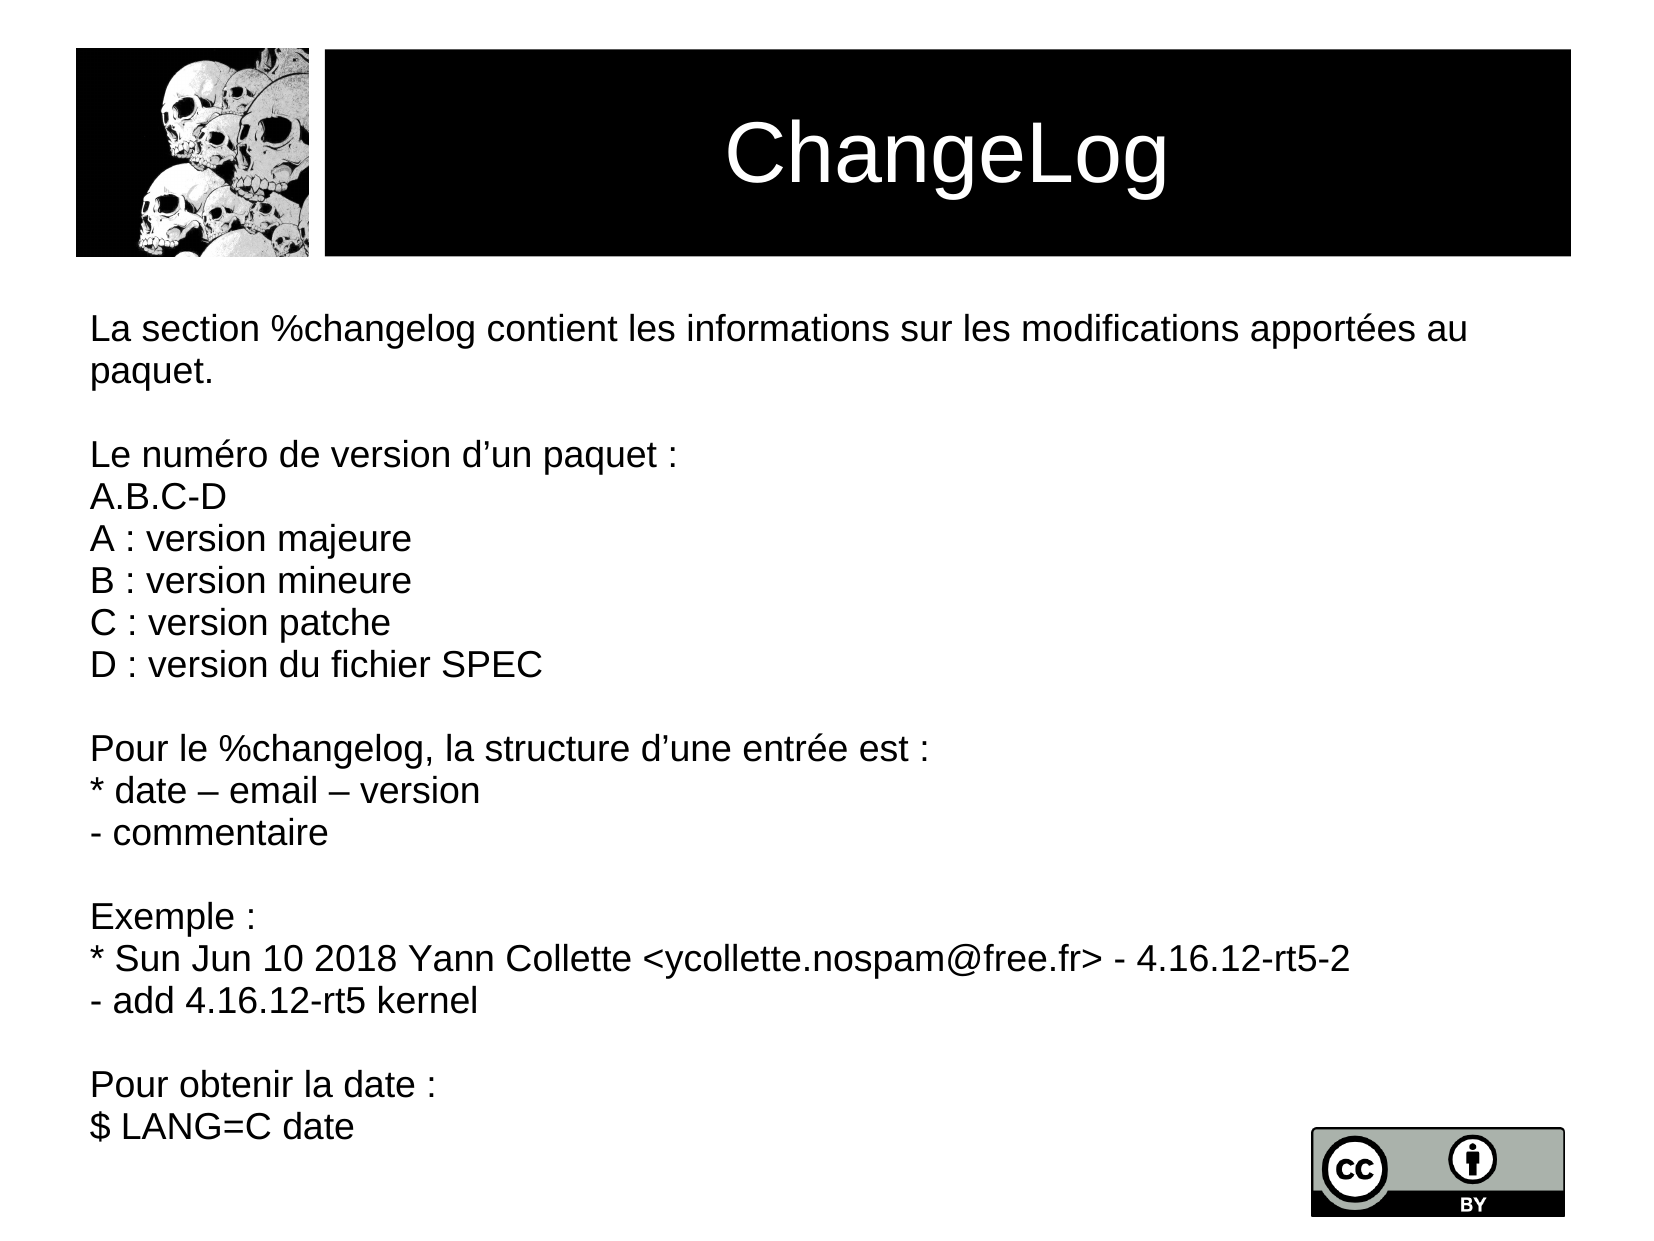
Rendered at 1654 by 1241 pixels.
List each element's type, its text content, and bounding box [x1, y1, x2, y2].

title ChangeLog [324, 49, 1571, 257]
picture [76, 48, 309, 257]
picture [1311, 1197, 1565, 1217]
text_box La section %changelog contient les informations sur les modifications apportées au paquet. Le numéro de version d’un paquet : A.B.C-D A : version majeure B : version mineure C : version patche D : version du fichier SPEC Pour le %changelog, la structure d’une entrée est : * date – email – version - commentaire Exemple : * Sun Jun 10 2018 Yann Collette <ycollette.nospam@free.fr> - 4.16.12-rt5-2 - add 4.16.12-rt5 kernel Pour obtenir la date : $ LANG=C date [75, 300, 1576, 1197]
